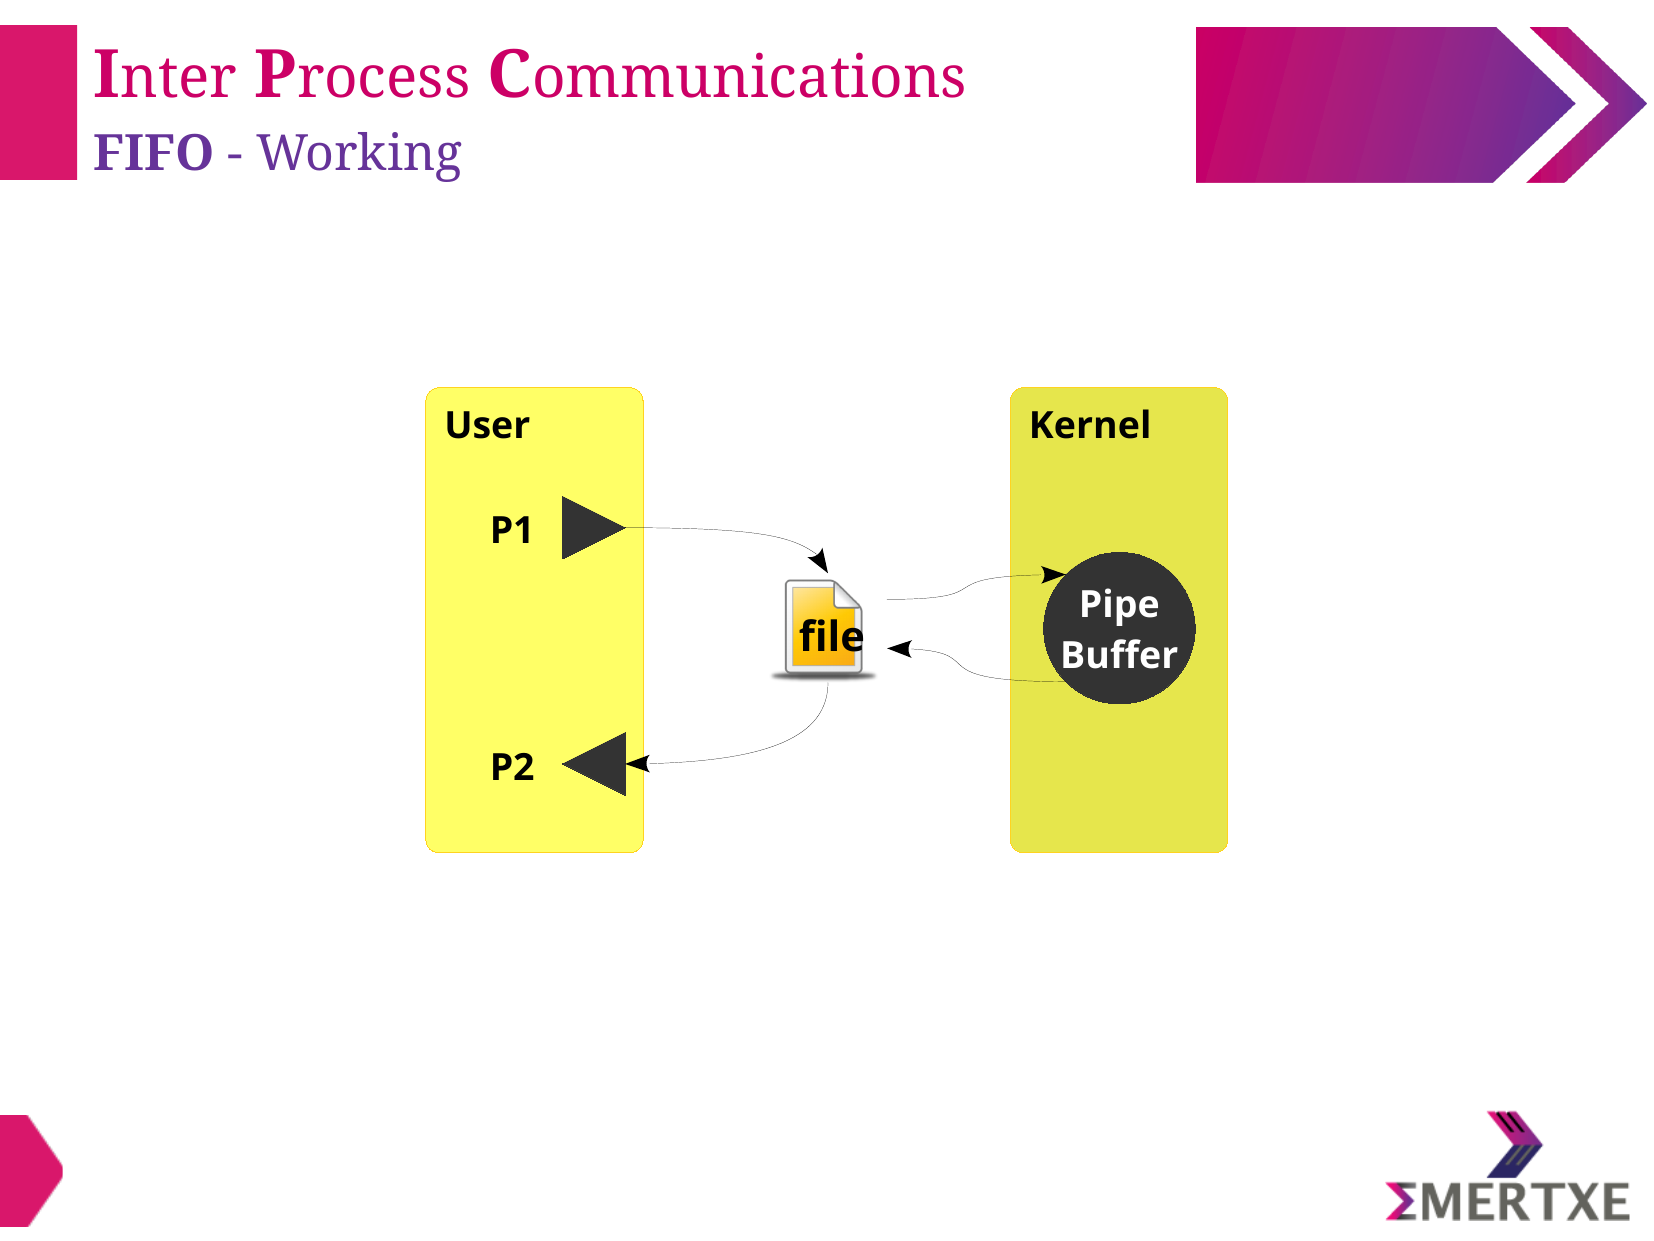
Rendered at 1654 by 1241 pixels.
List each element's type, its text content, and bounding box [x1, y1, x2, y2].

picture [1385, 1107, 1631, 1221]
text_box Kernel [1010, 387, 1228, 853]
text_box [562, 496, 625, 559]
text_box P1 [474, 496, 559, 556]
text_box Pipe Buffer [1043, 552, 1196, 704]
text_box file [784, 599, 888, 663]
text_box User [425, 387, 644, 853]
title Inter Process Communications FIFO - Working [93, 2, 1571, 210]
text_box P2 [474, 732, 559, 792]
text_box [562, 732, 626, 796]
picture [768, 573, 879, 683]
picture [1571, 27, 1647, 183]
